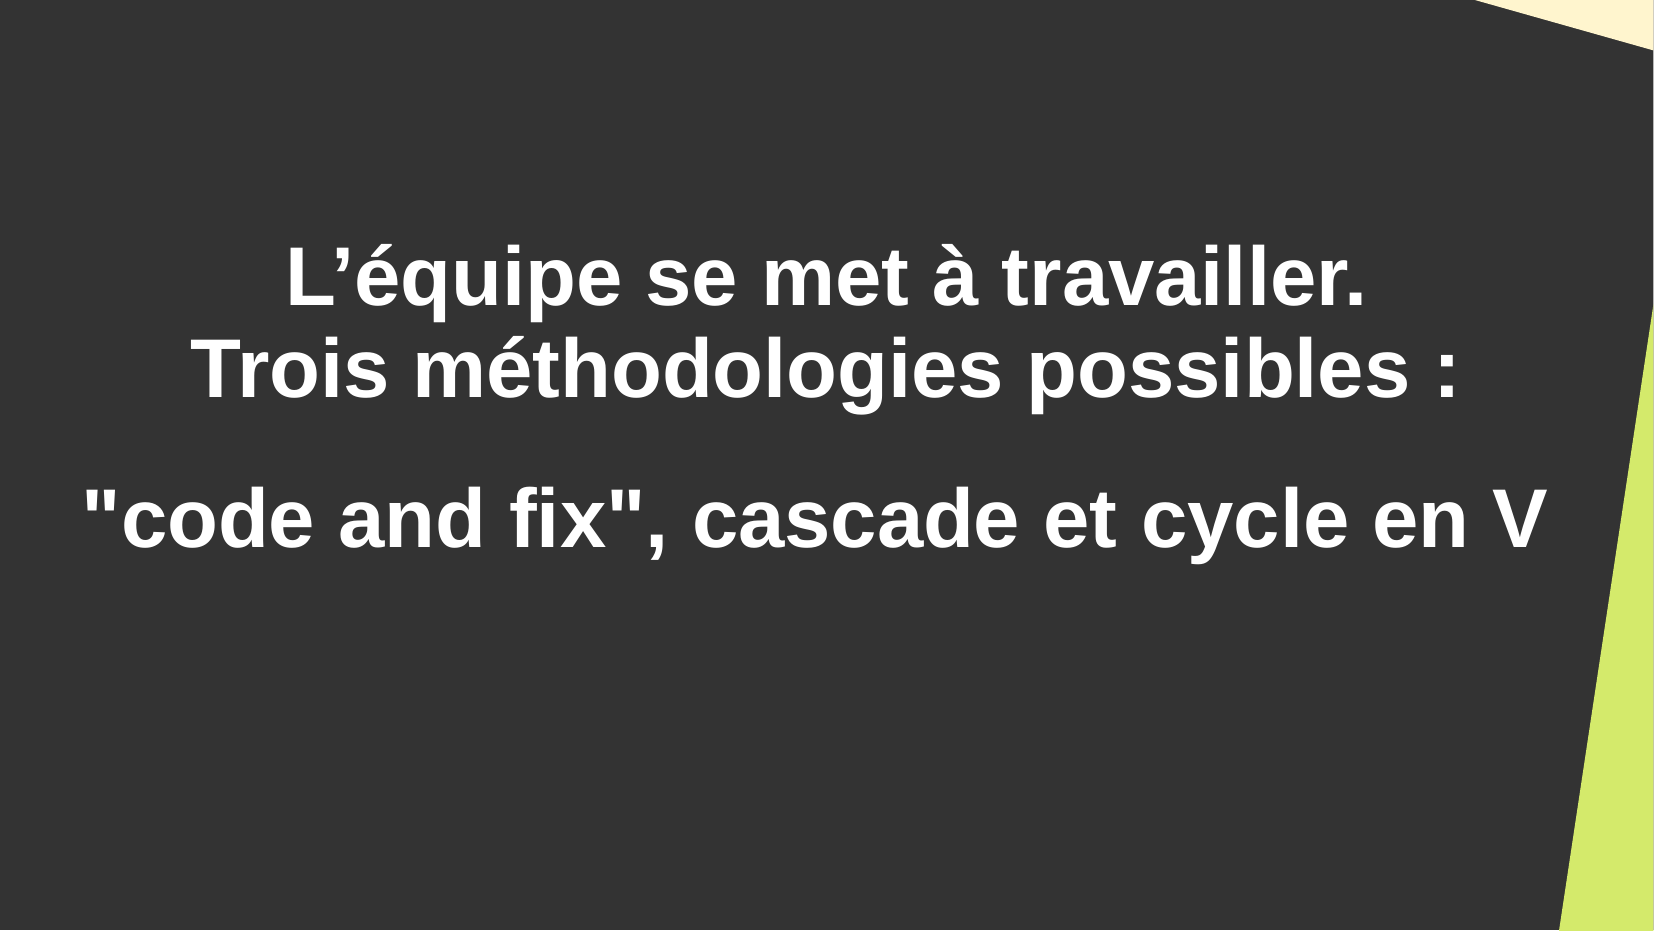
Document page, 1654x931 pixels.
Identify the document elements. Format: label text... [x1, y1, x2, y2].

title L’équipe se met à travailler. Trois méthodologies possibles : [31, 229, 1622, 426]
text_box [1474, 0, 1654, 51]
title "code and fix", cascade et cycle en V [31, 472, 1622, 586]
text_box [1558, 300, 1654, 931]
